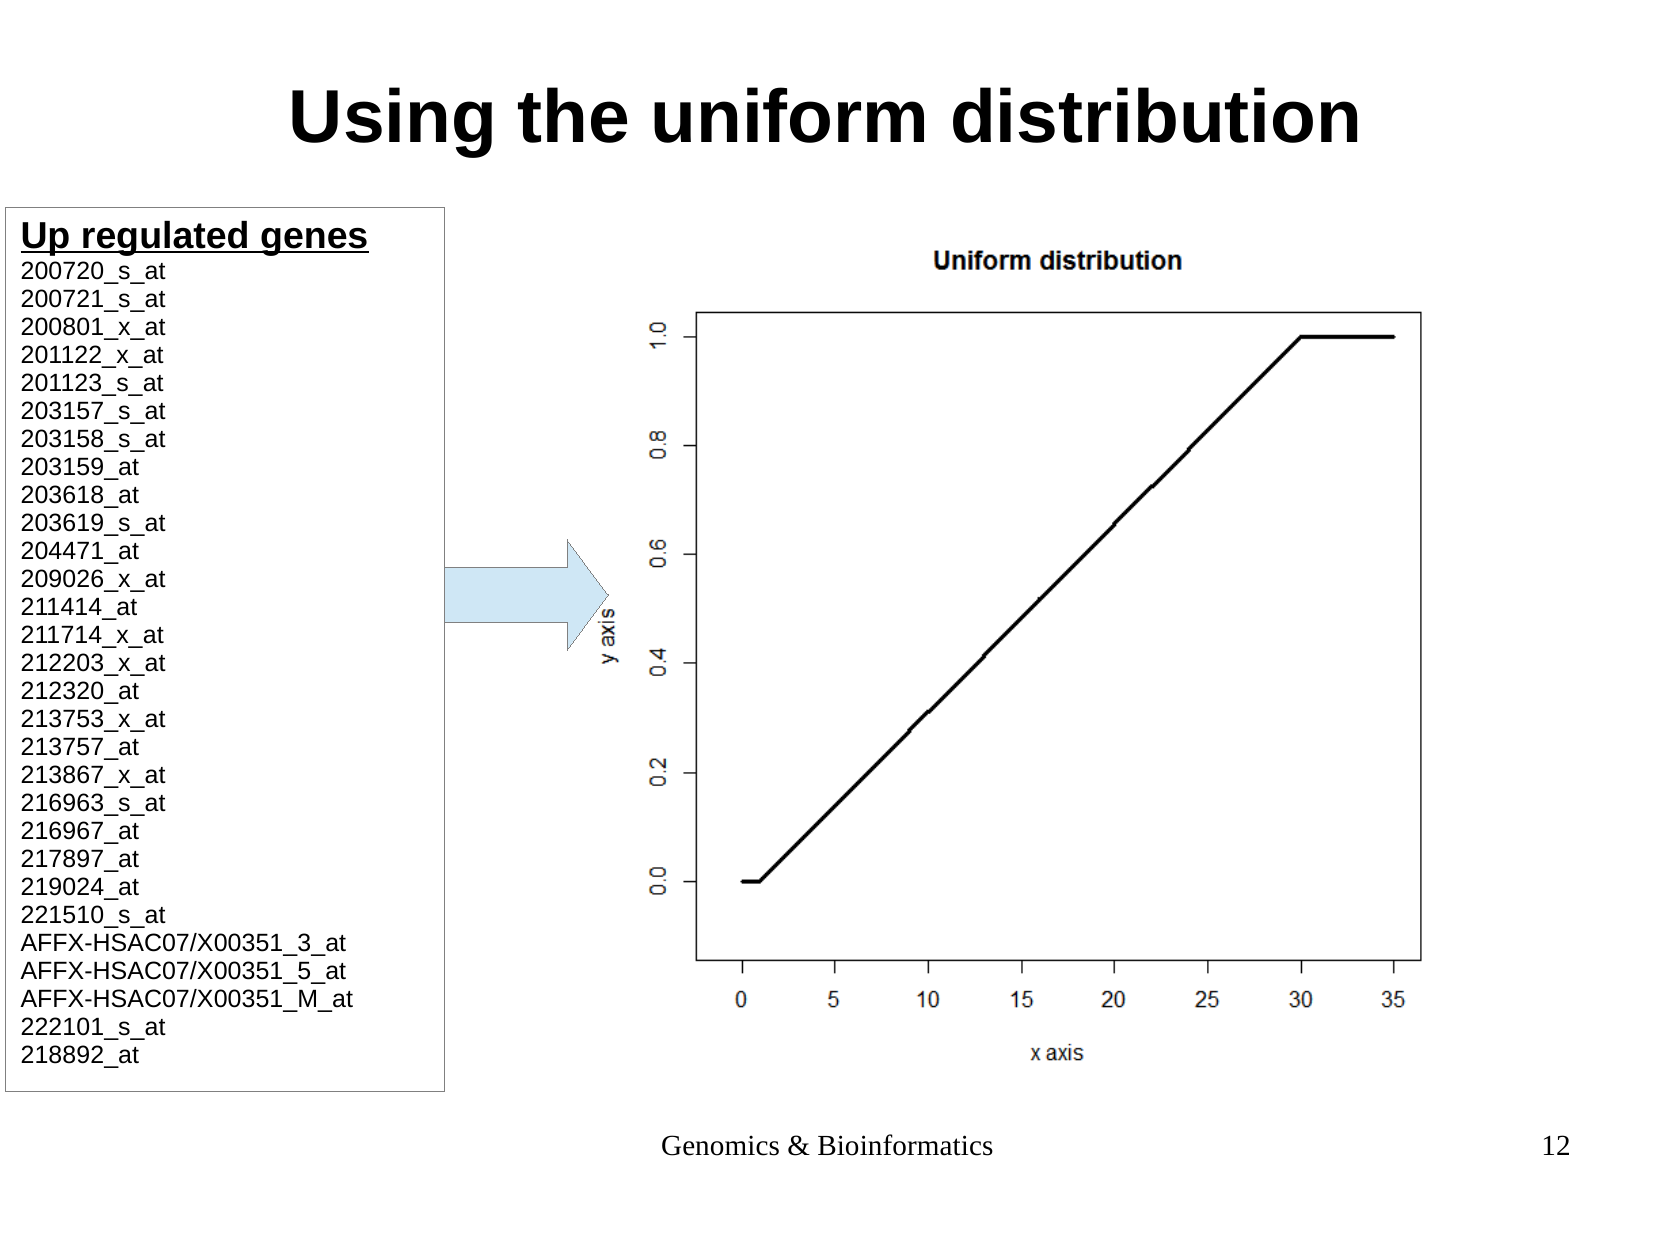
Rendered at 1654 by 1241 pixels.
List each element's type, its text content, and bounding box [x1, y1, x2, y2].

text_box [444, 539, 609, 651]
text_box Using the uniform distribution [274, 66, 1380, 166]
picture [590, 206, 1476, 1093]
text_box Up regulated genes 200720_s_at 200721_s_at 200801_x_at 201122_x_at 201123_s_at 203157_s_at 203158_s_at 203159_at 203618_at 203619_s_at 204471_at 209026_x_at 211414_at 211714_x_at 212203_x_at 212320_at 213753_x_at 213757_at 213867_x_at 216963_s_at 216967_at 217897_at 219024_at 221510_s_at AFFX-HSAC07/X00351_3_at AFFX-HSAC07/X00351_5_at AFFX-HSAC07/X00351_M_at 222101_s_at 218892_at [5, 207, 445, 1092]
